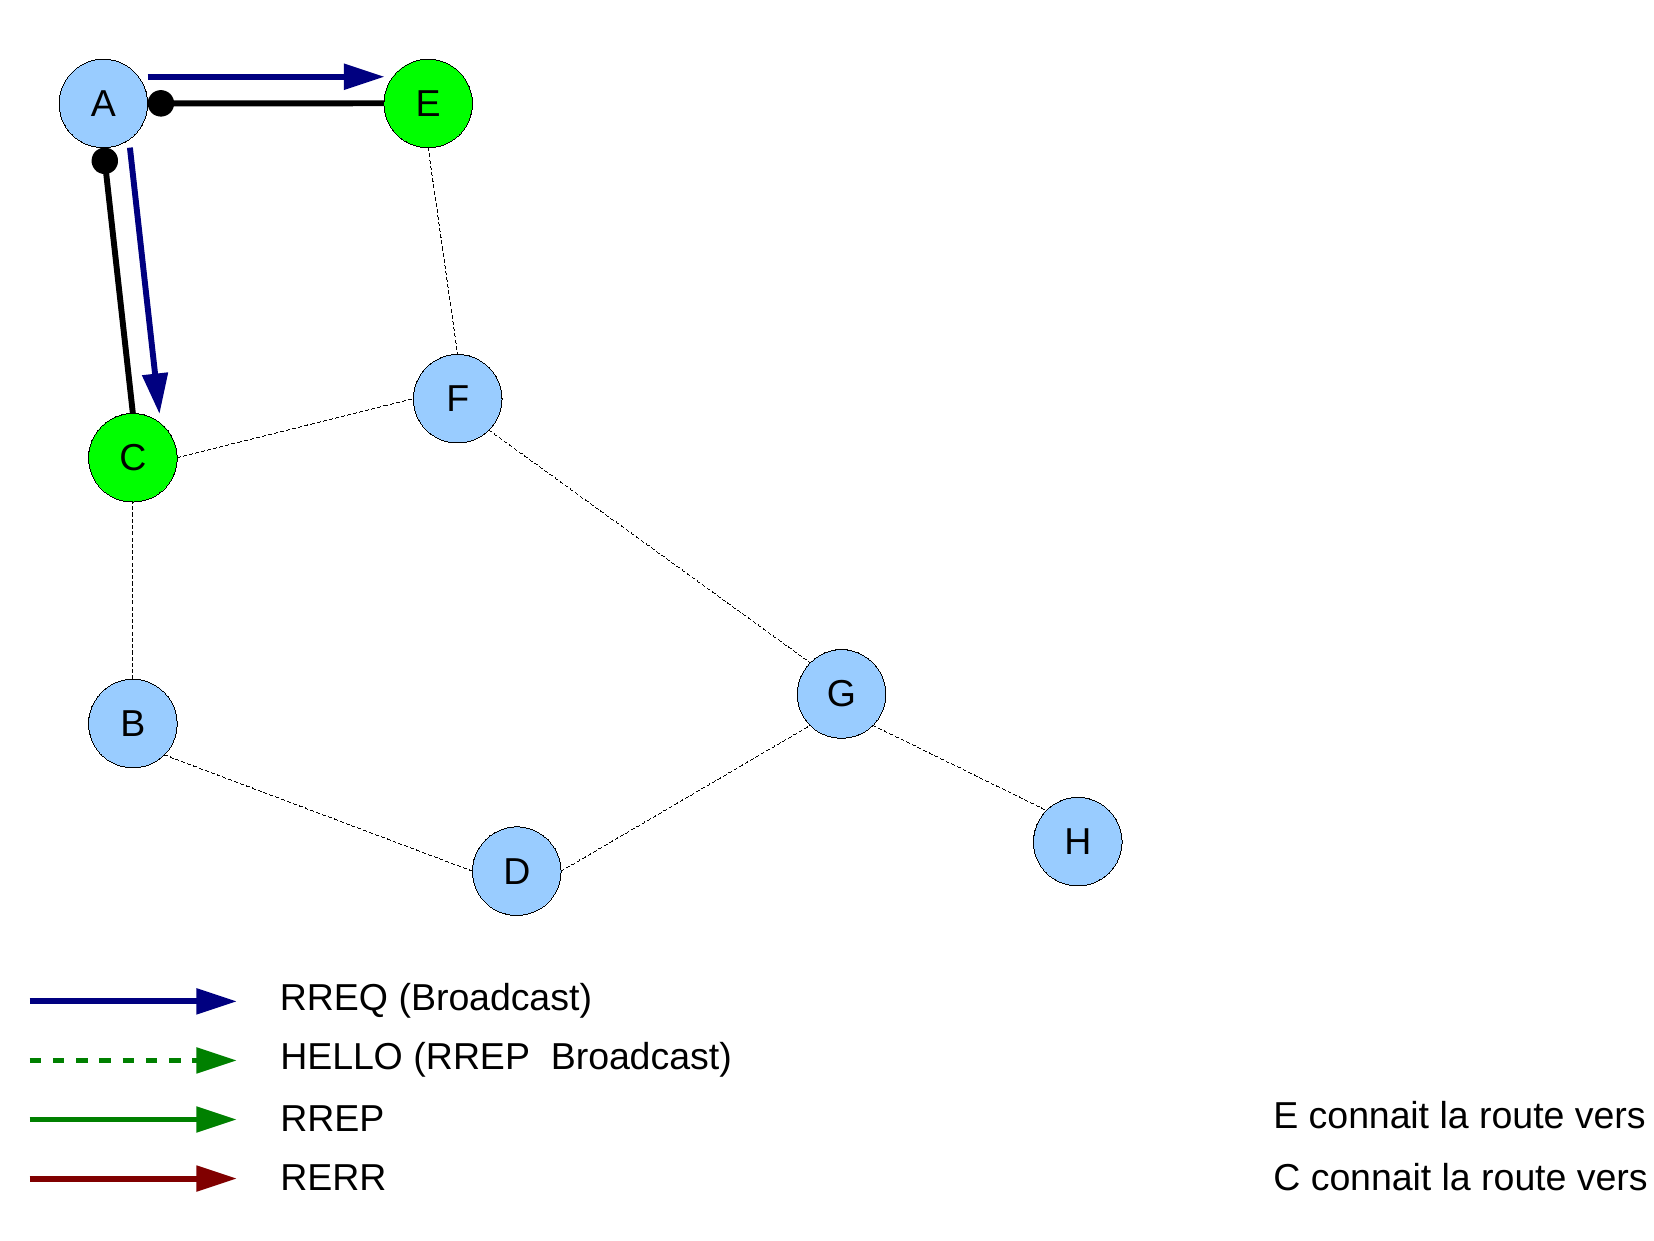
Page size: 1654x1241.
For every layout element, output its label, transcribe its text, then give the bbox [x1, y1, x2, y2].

text_box RREQ (Broadcast) [265, 969, 552, 1028]
text_box HELLO (RREP Broadcast) [265, 1028, 666, 1090]
text_box F [413, 354, 503, 443]
text_box C connait la route vers A [1258, 1149, 1625, 1211]
text_box G [797, 649, 886, 739]
text_box RREP [265, 1089, 381, 1149]
text_box D [472, 826, 562, 916]
text_box C [88, 413, 178, 503]
text_box E [384, 59, 473, 148]
text_box A [59, 59, 148, 148]
text_box E connait la route vers A [1258, 1087, 1623, 1149]
text_box RERR [265, 1149, 383, 1211]
text_box H [1033, 797, 1123, 886]
text_box B [88, 679, 178, 768]
